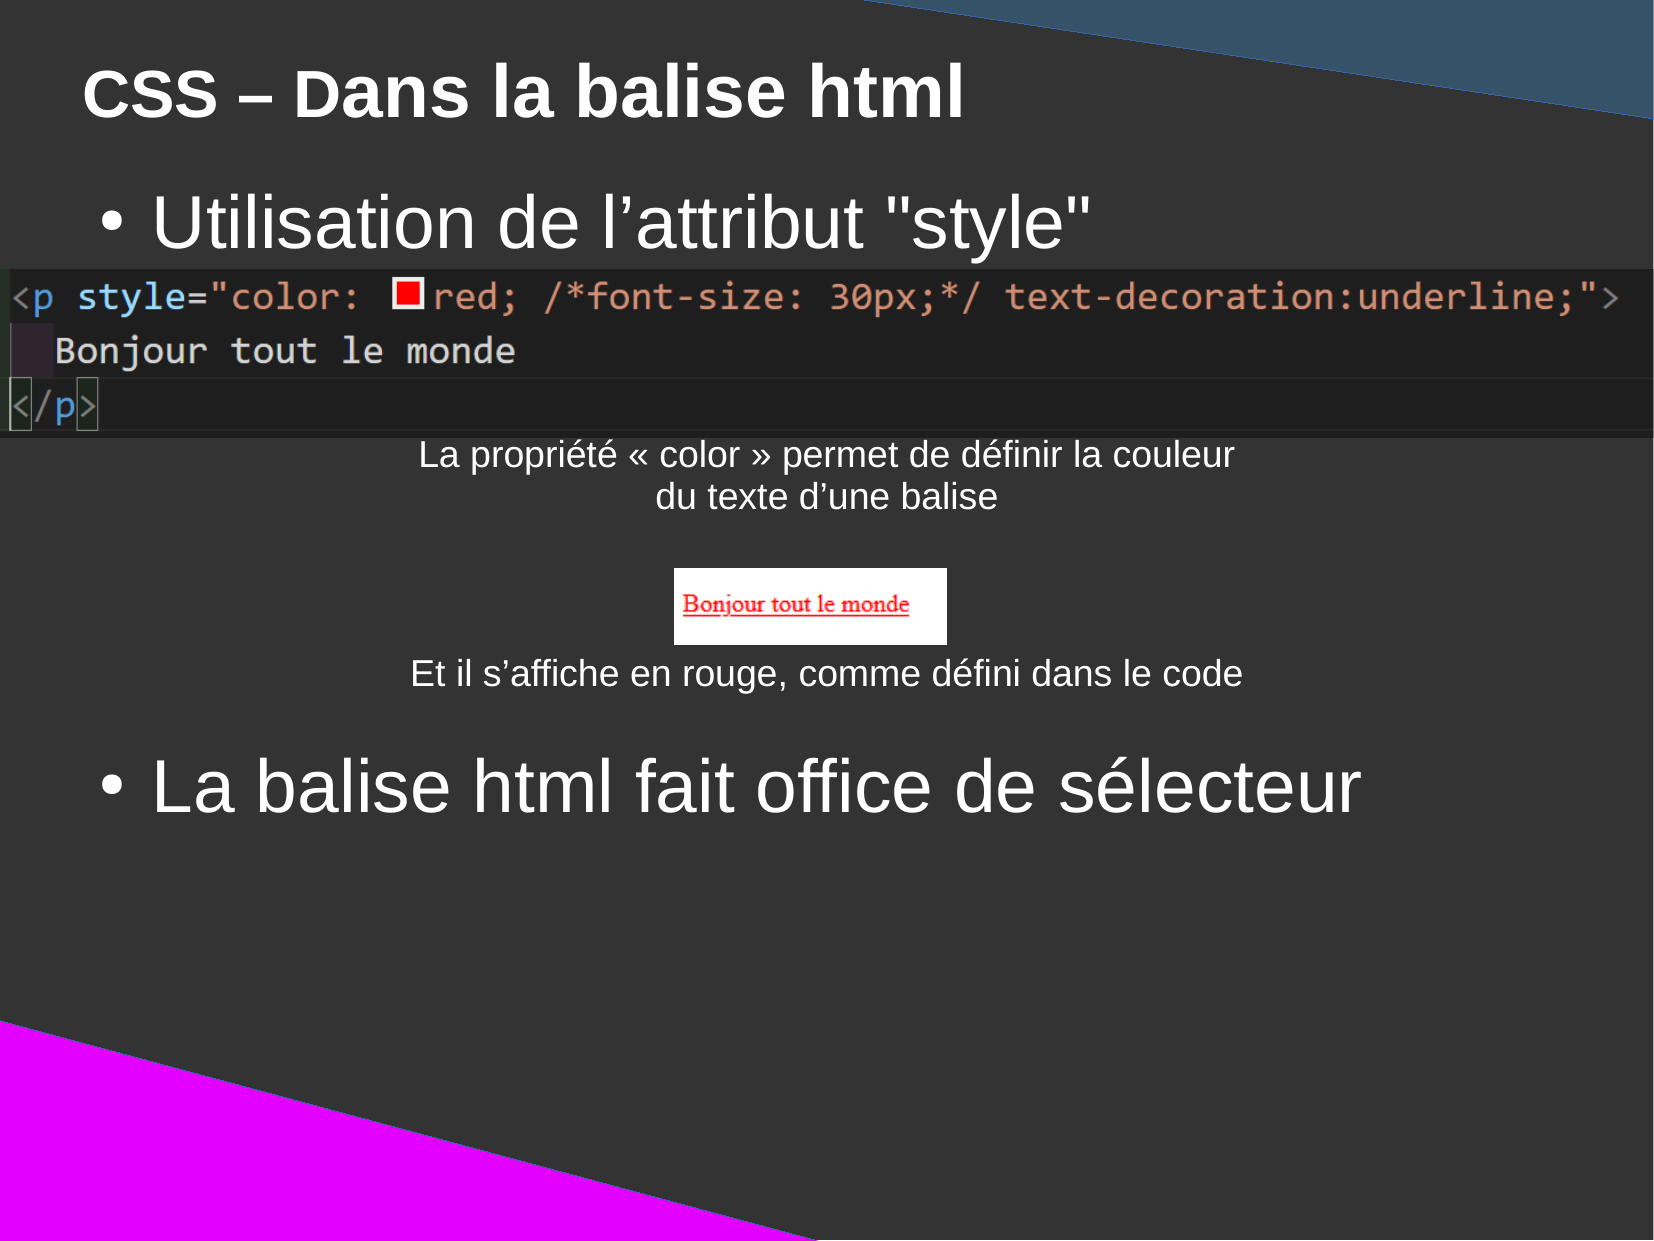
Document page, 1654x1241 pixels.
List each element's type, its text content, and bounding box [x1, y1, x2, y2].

text_box La propriété « color » permet de définir la couleur du texte d’une balise [389, 438, 1265, 558]
picture [0, 269, 1654, 438]
title CSS – Dans la balise html [82, 49, 1571, 176]
text_box [0, 1020, 819, 1241]
text_box Et il s’affiche en rouge, comme défini dans le code [389, 644, 1265, 744]
picture [674, 568, 947, 645]
text_box [864, 0, 1654, 119]
list La balise html fait office de sélecteur [80, 744, 1605, 864]
list Utilisation de l’attribut "style" [80, 180, 1605, 269]
